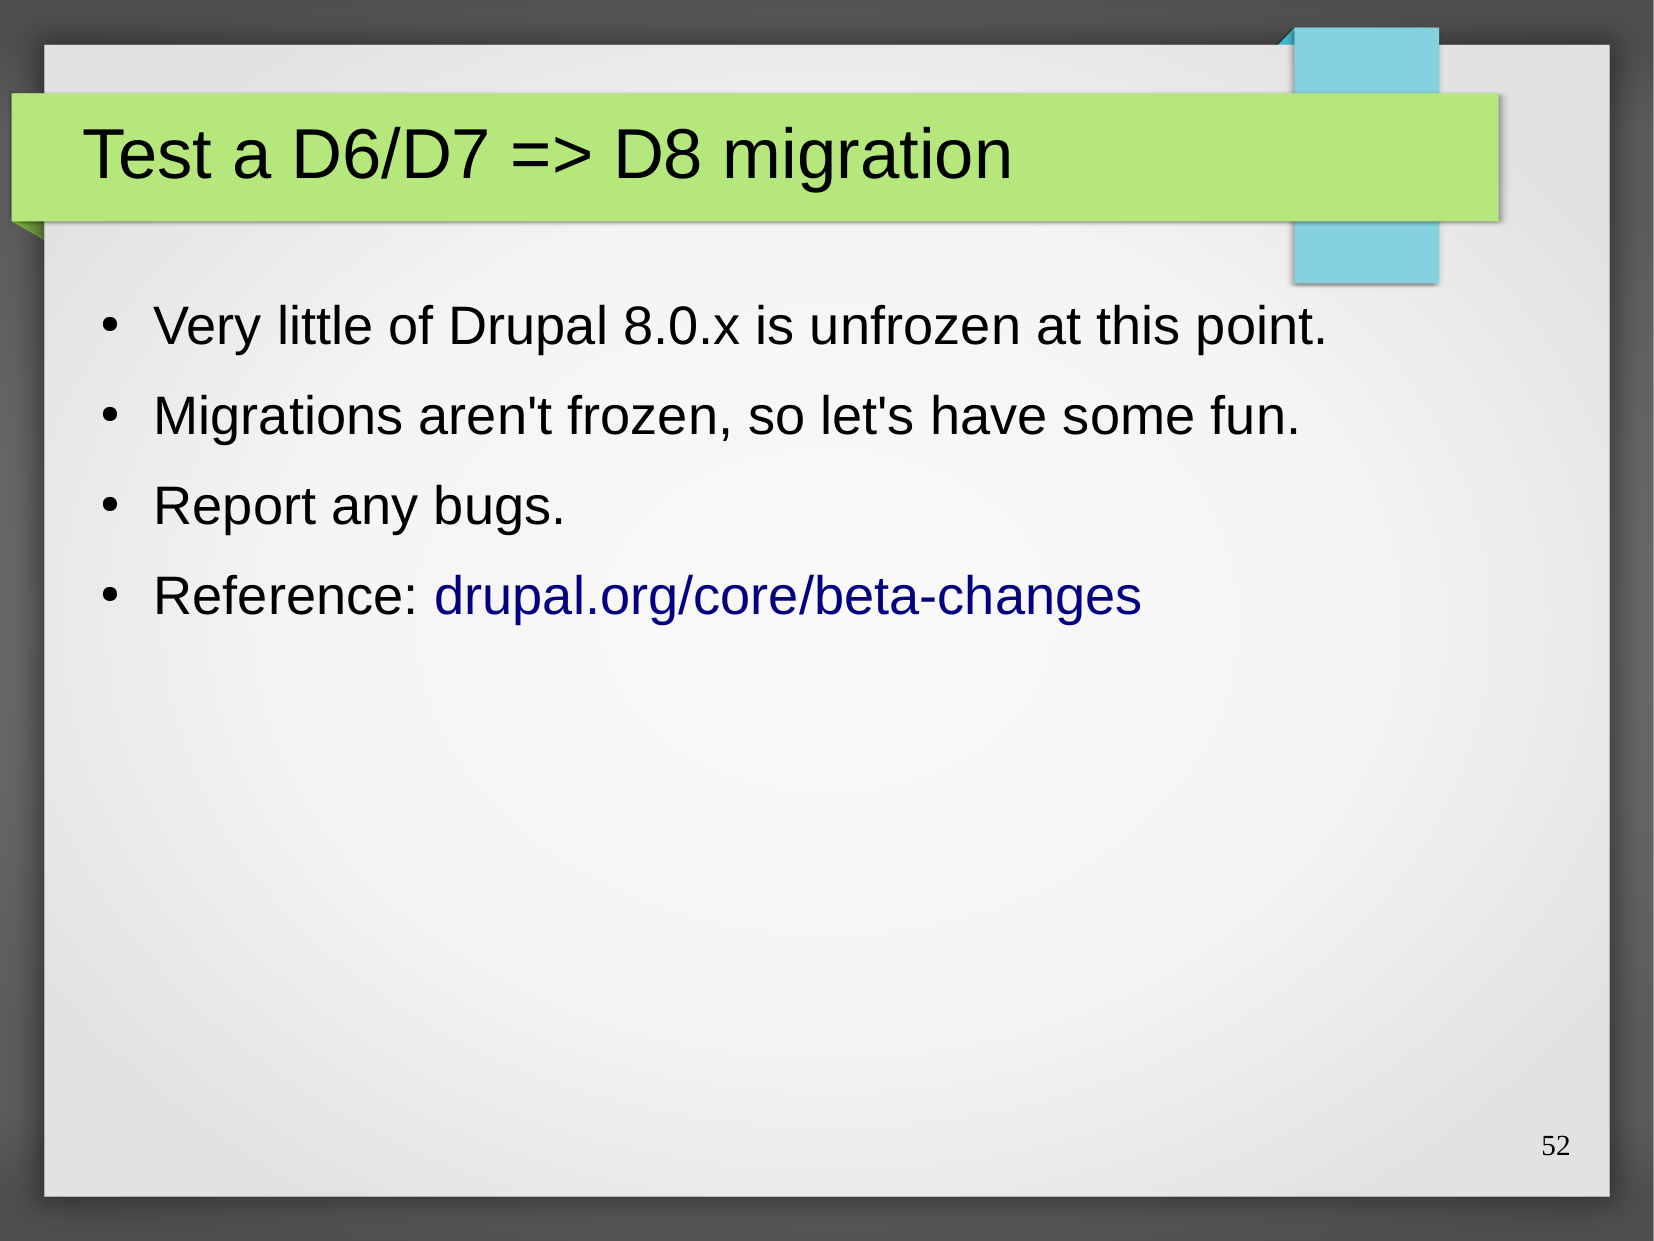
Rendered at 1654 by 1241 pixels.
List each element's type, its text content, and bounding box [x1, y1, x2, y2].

picture [0, 0, 1654, 1241]
list Very little of Drupal 8.0.x is unfrozen at this point. Migrations aren't frozen, so let's have some fun. Report any bugs. Reference: drupal.org/core/beta-changes [82, 295, 1571, 1015]
title Test a D6/D7 => D8 migration [82, 94, 1264, 213]
